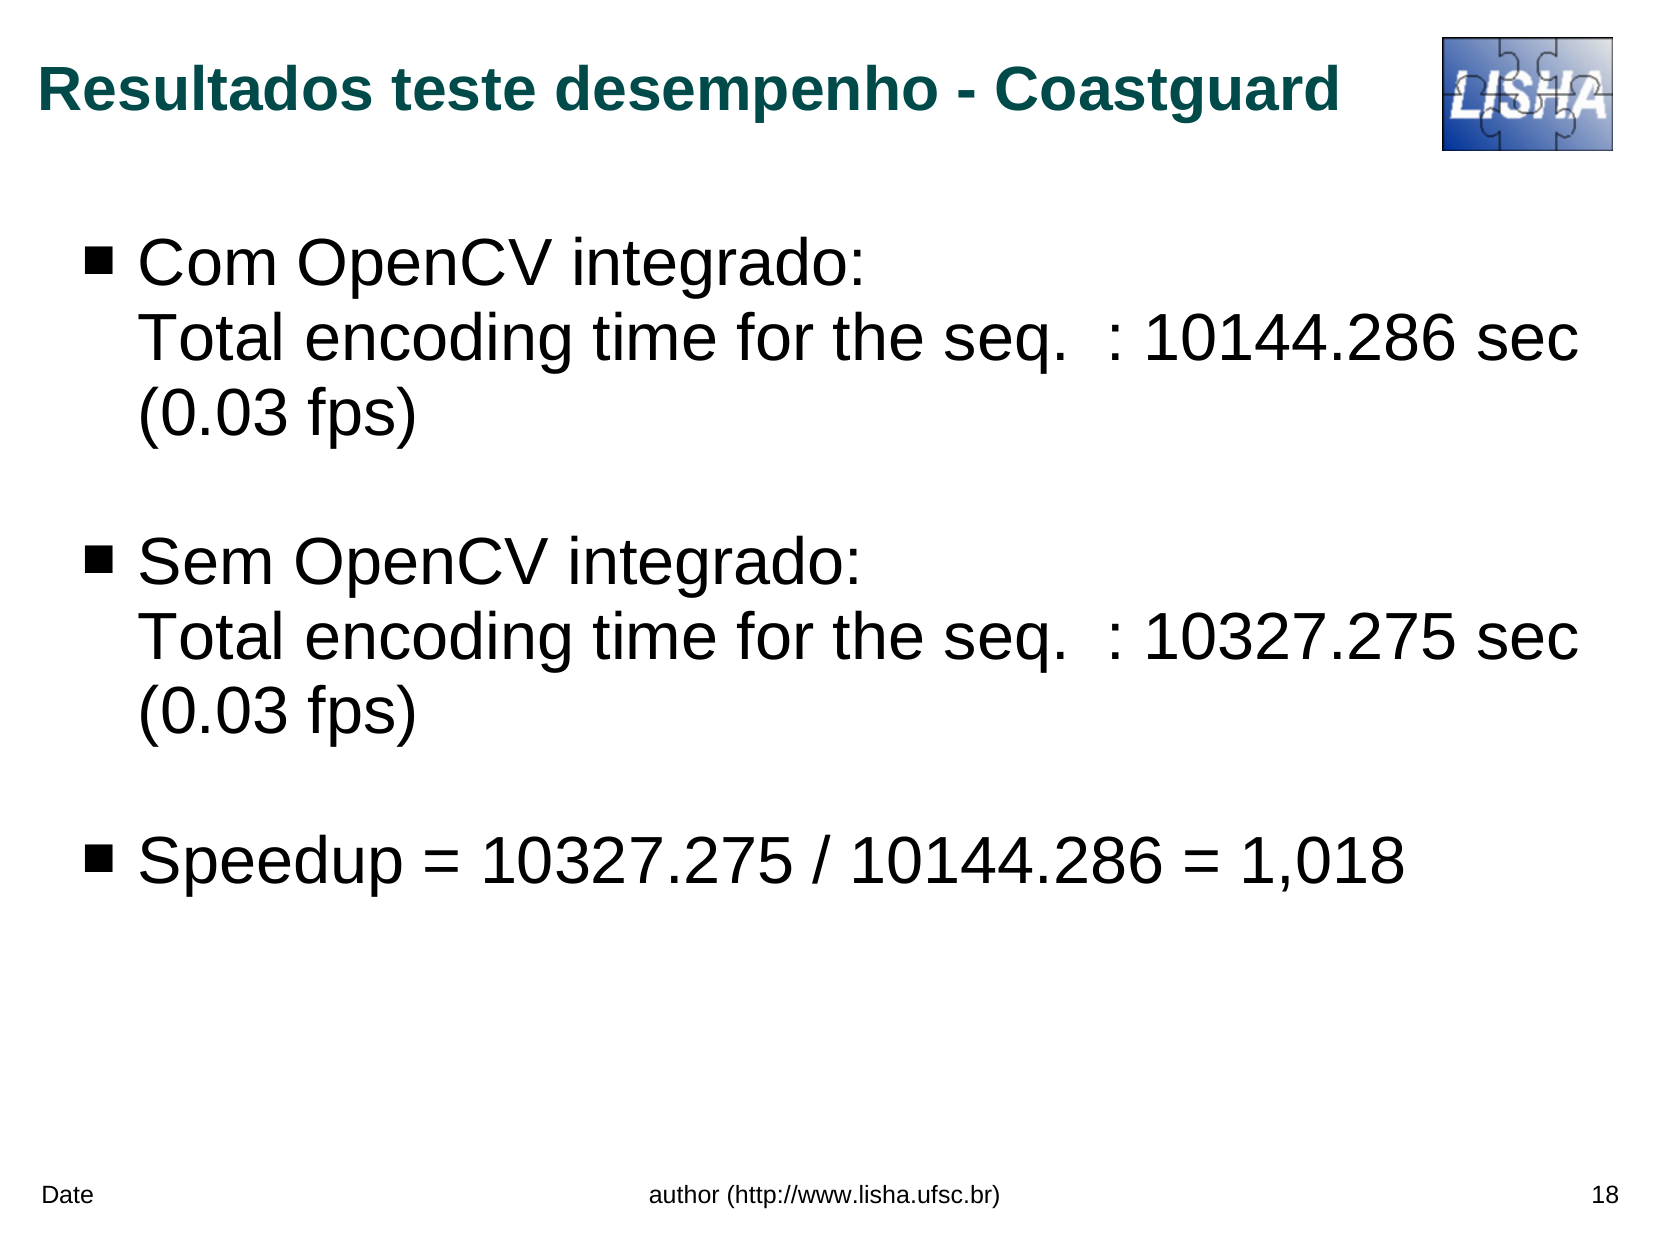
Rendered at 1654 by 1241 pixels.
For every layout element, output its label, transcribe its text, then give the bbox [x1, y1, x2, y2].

list Com OpenCV integrado: Total encoding time for the seq. : 10144.286 sec (0.03 fps) Sem OpenCV integrado: Total encoding time for the seq. : 10327.275 sec (0.03 fps) Speedup = 10327.275 / 10144.286 = 1,018 [37, 225, 1613, 1163]
picture [1442, 37, 1613, 151]
title Resultados teste desempenho - Coastguard [37, 37, 1426, 151]
